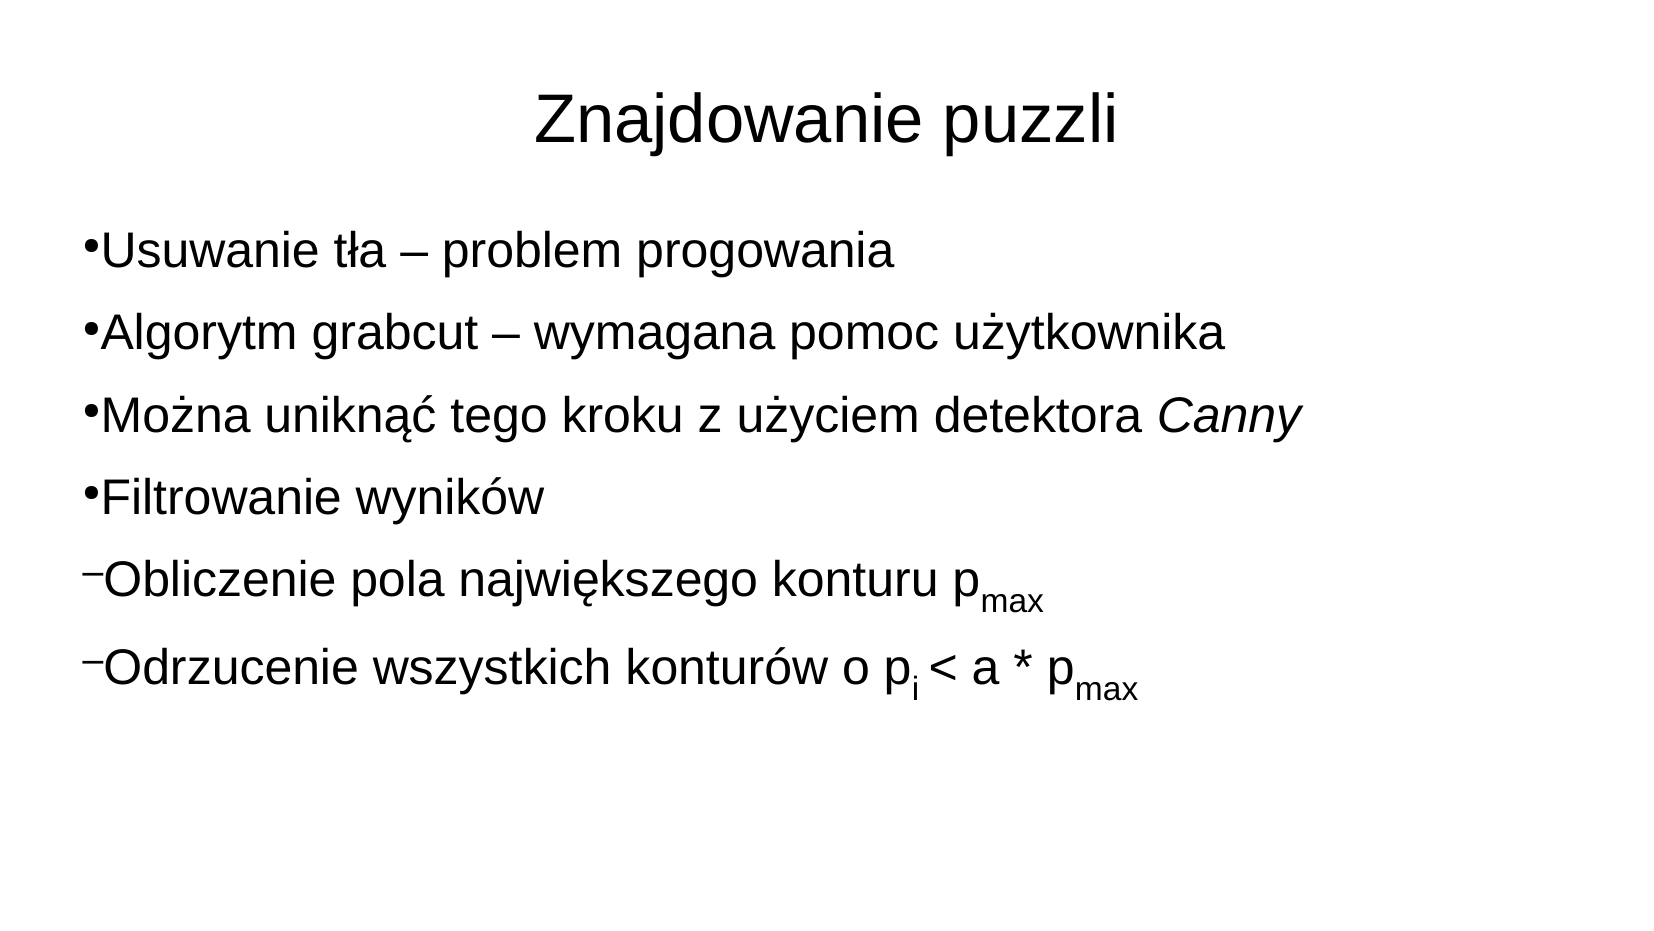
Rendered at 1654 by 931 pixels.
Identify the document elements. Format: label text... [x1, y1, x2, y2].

list Usuwanie tła – problem progowania Algorytm grabcut – wymagana pomoc użytkownika Można uniknąć tego kroku z użyciem detektora Canny Filtrowanie wyników Obliczenie pola największego konturu pmax Odrzucenie wszystkich konturów o pi < a * pmax [82, 217, 1571, 758]
title Znajdowanie puzzli [82, 37, 1571, 193]
